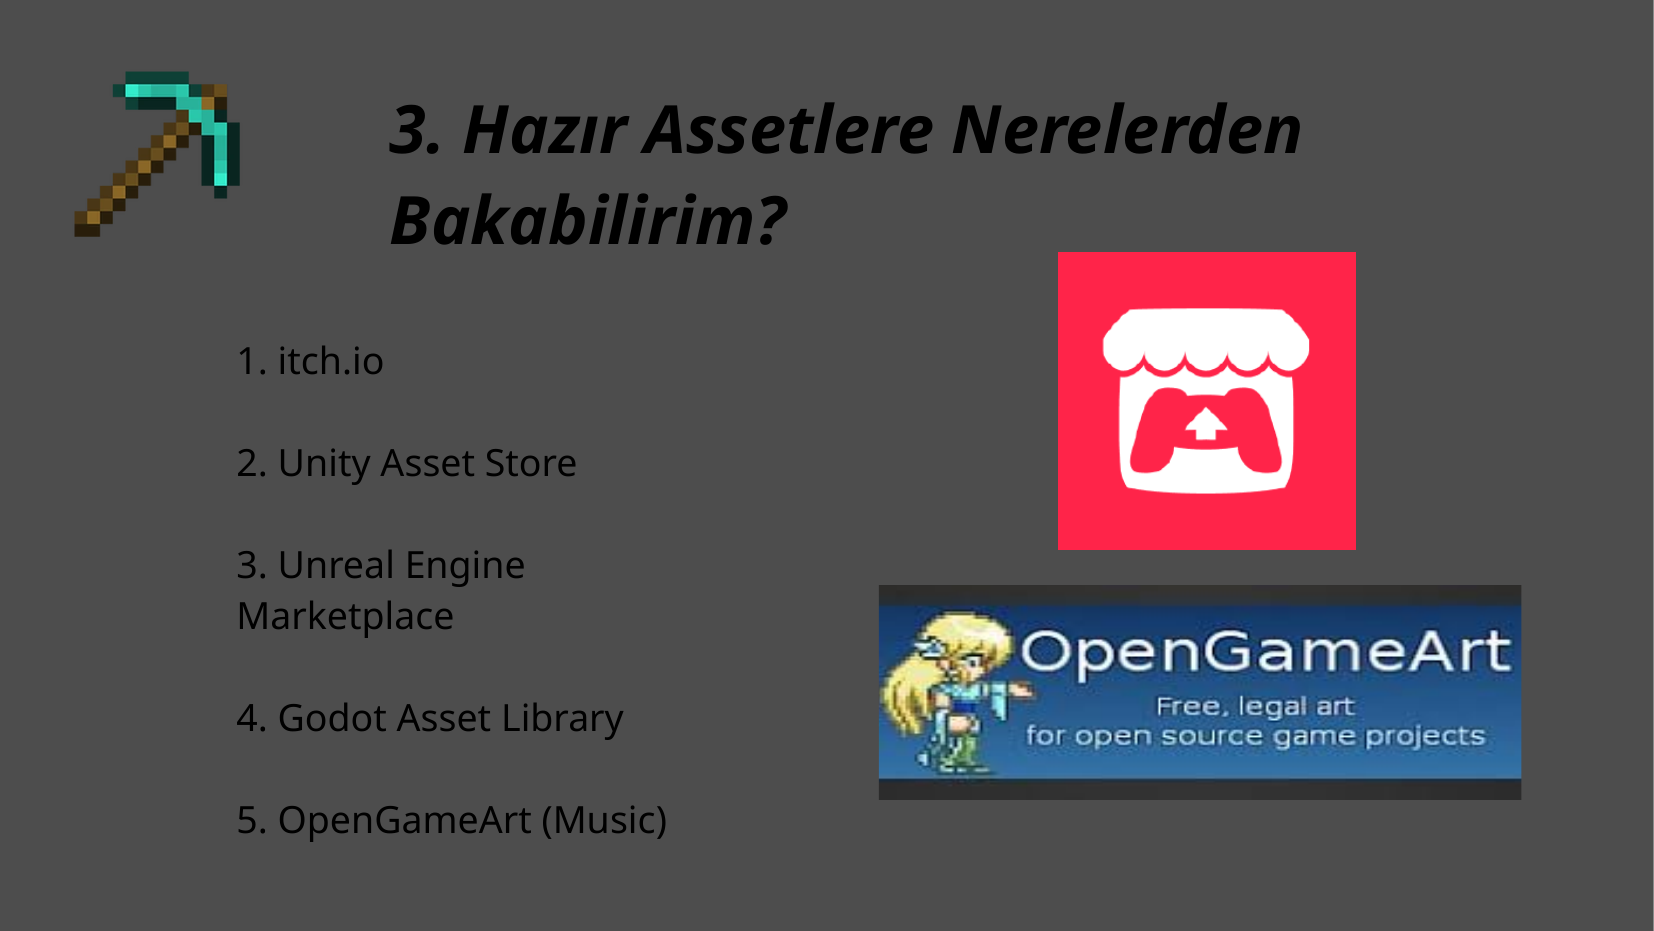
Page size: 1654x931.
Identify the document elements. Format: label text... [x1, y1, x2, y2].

text_box 3. Hazır Assetlere Nerelerden Bakabilirim? [375, 75, 1581, 175]
text_box 1. itch.io 2. Unity Asset Store 3. Unreal Engine Marketplace 4. Godot Asset Library 5. OpenGameArt (Music) [221, 326, 711, 765]
picture [0, 0, 1654, 931]
